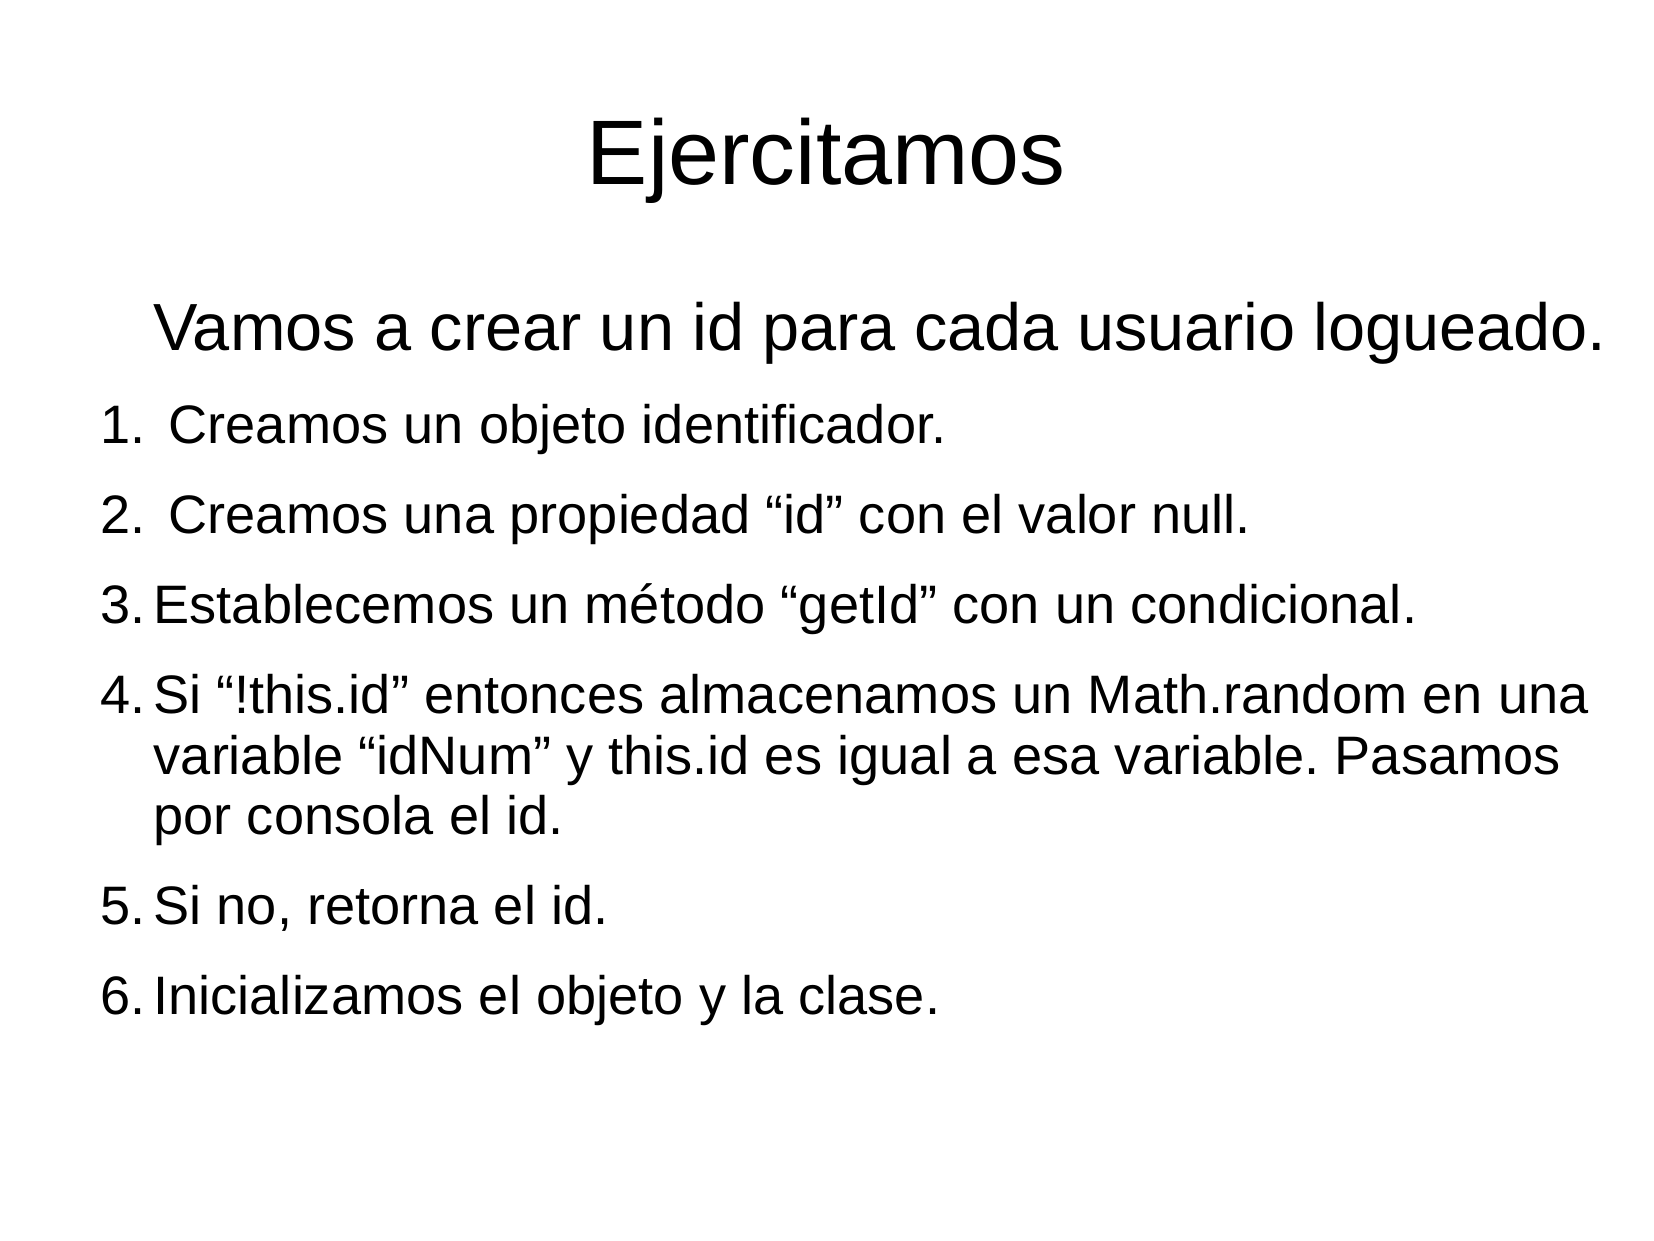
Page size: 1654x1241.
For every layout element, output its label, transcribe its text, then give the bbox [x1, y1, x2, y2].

title Ejercitamos [82, 49, 1571, 257]
list Vamos a crear un id para cada usuario logueado. Creamos un objeto identificador. Creamos una propiedad “id” con el valor null. Establecemos un método “getId” con un condicional. Si “!this.id” entonces almacenamos un Math.random en una variable “idNum” y this.id es igual a esa variable. Pasamos por consola el id. Si no, retorna el id. Inicializamos el objeto y la clase. [82, 290, 1636, 1109]
